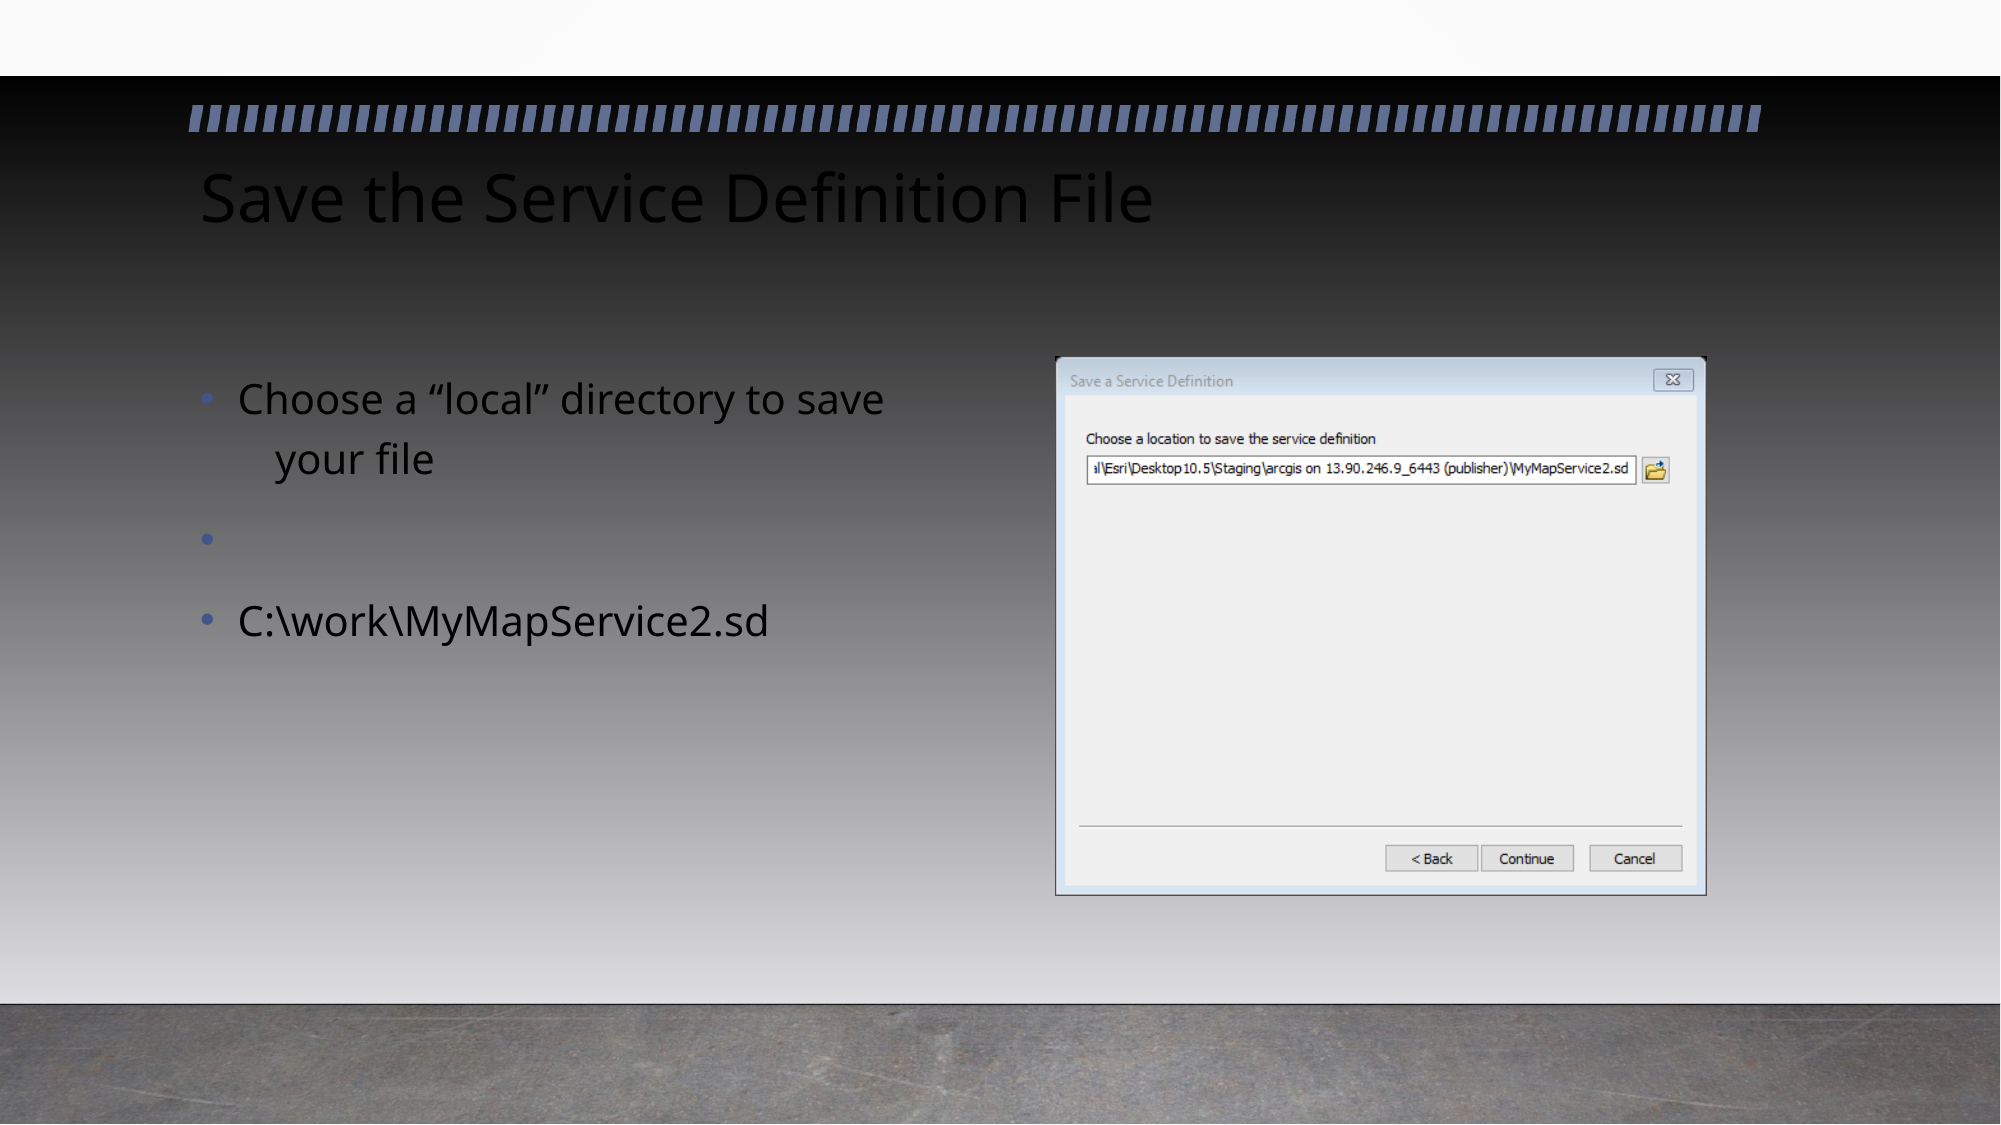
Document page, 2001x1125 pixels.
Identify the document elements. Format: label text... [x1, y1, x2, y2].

picture [1055, 356, 1707, 896]
list Choose a “local” directory to save your file C:\work\MyMapService2.sd [185, 355, 948, 896]
title Save the Service Definition File [185, 157, 1762, 331]
